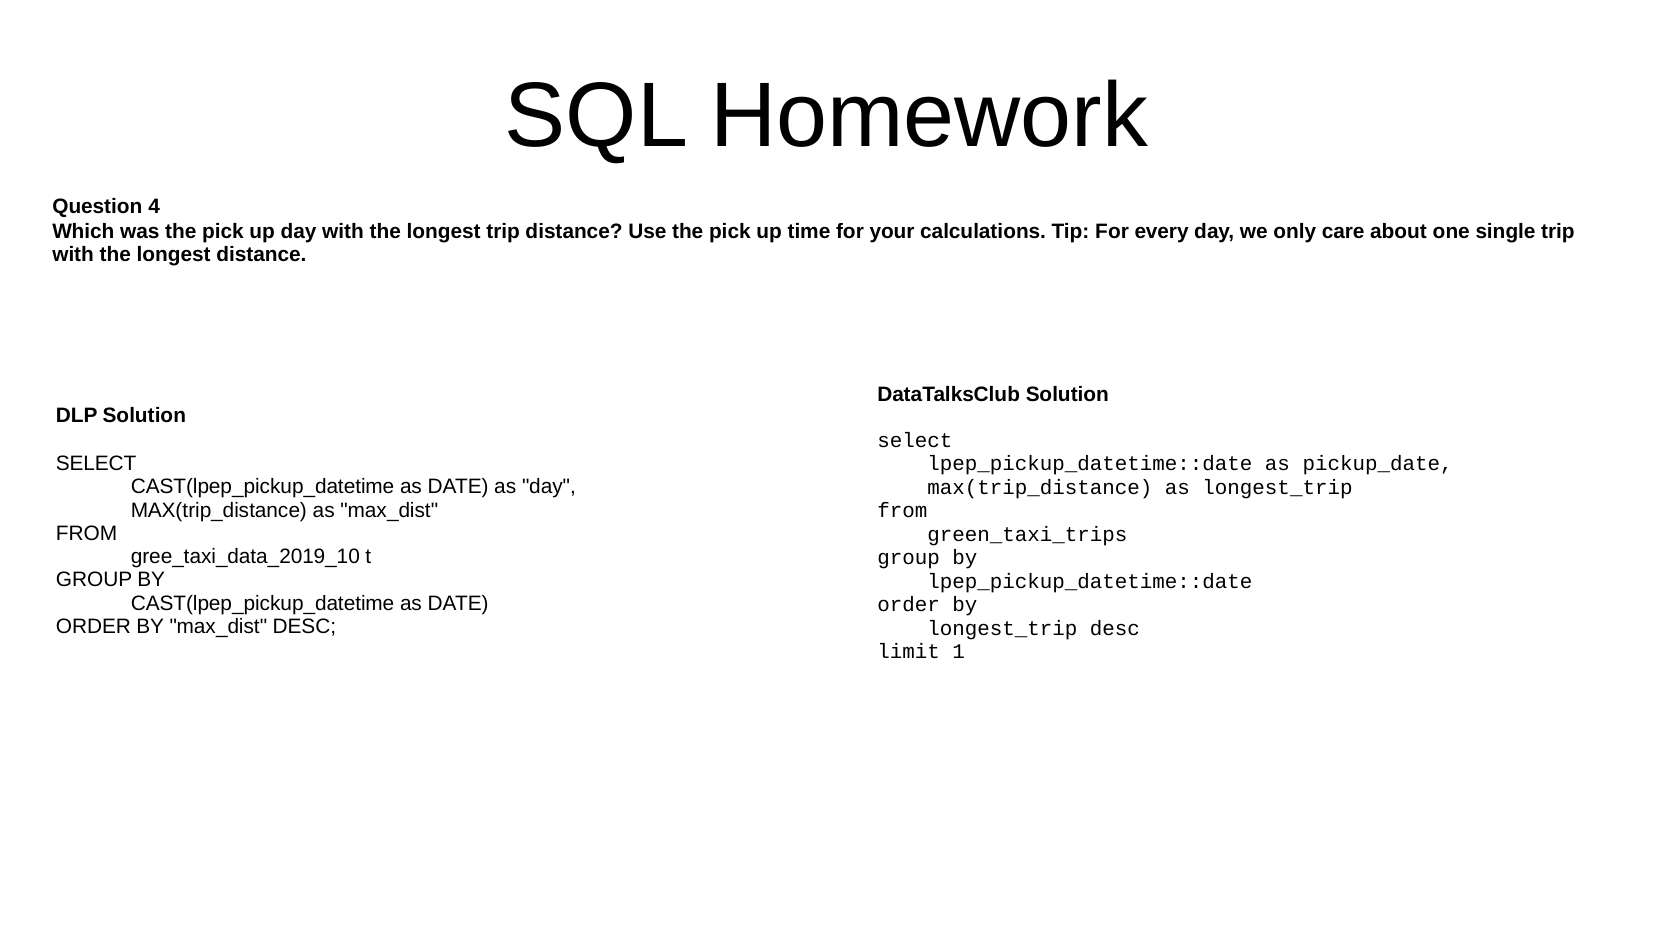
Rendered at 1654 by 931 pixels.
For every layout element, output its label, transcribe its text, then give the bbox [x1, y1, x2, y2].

text_box DataTalksClub Solution select lpep_pickup_datetime::date as pickup_date, max(trip_distance) as longest_trip from green_taxi_trips group by lpep_pickup_datetime::date order by longest_trip desc limit 1 [862, 375, 1651, 927]
title SQL Homework [82, 37, 1571, 187]
text_box Question 4 Which was the pick up day with the longest trip distance? Use the pick up time for your calculations. Tip: For every day, we only care about one single trip with the longest distance. [37, 187, 1613, 338]
text_box DLP Solution SELECT CAST(lpep_pickup_datetime as DATE) as "day", MAX(trip_distance) as "max_dist" FROM gree_taxi_data_2019_10 t GROUP BY CAST(lpep_pickup_datetime as DATE) ORDER BY "max_dist" DESC; [41, 396, 751, 901]
